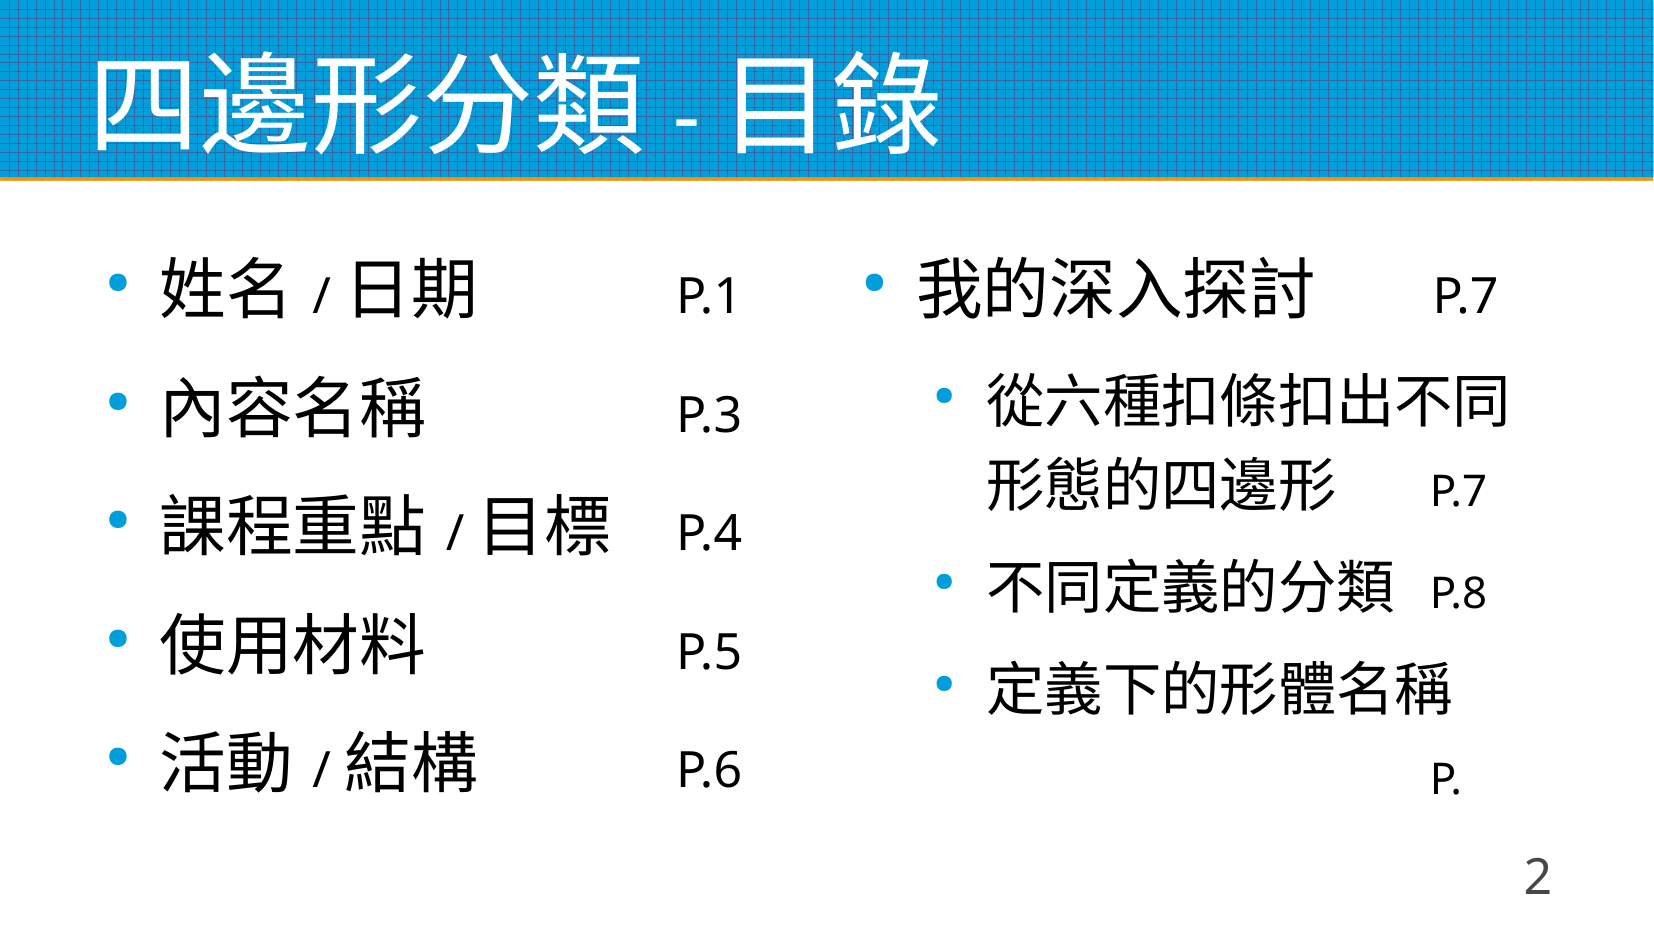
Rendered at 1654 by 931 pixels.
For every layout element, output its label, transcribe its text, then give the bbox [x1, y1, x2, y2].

list 我的深入探討 P.7 從六種扣條扣出不同形態的四邊形 P.7 不同定義的分類 P.8 定義下的形體名稱 P. [845, 236, 1566, 813]
list 姓名/日期 P.1 內容名稱 P.3 課程重點/目標 P.4 使用材料 P.5 活動/結構 P.6 [88, 236, 809, 813]
title 四邊形分類-目錄 [88, 14, 1565, 178]
